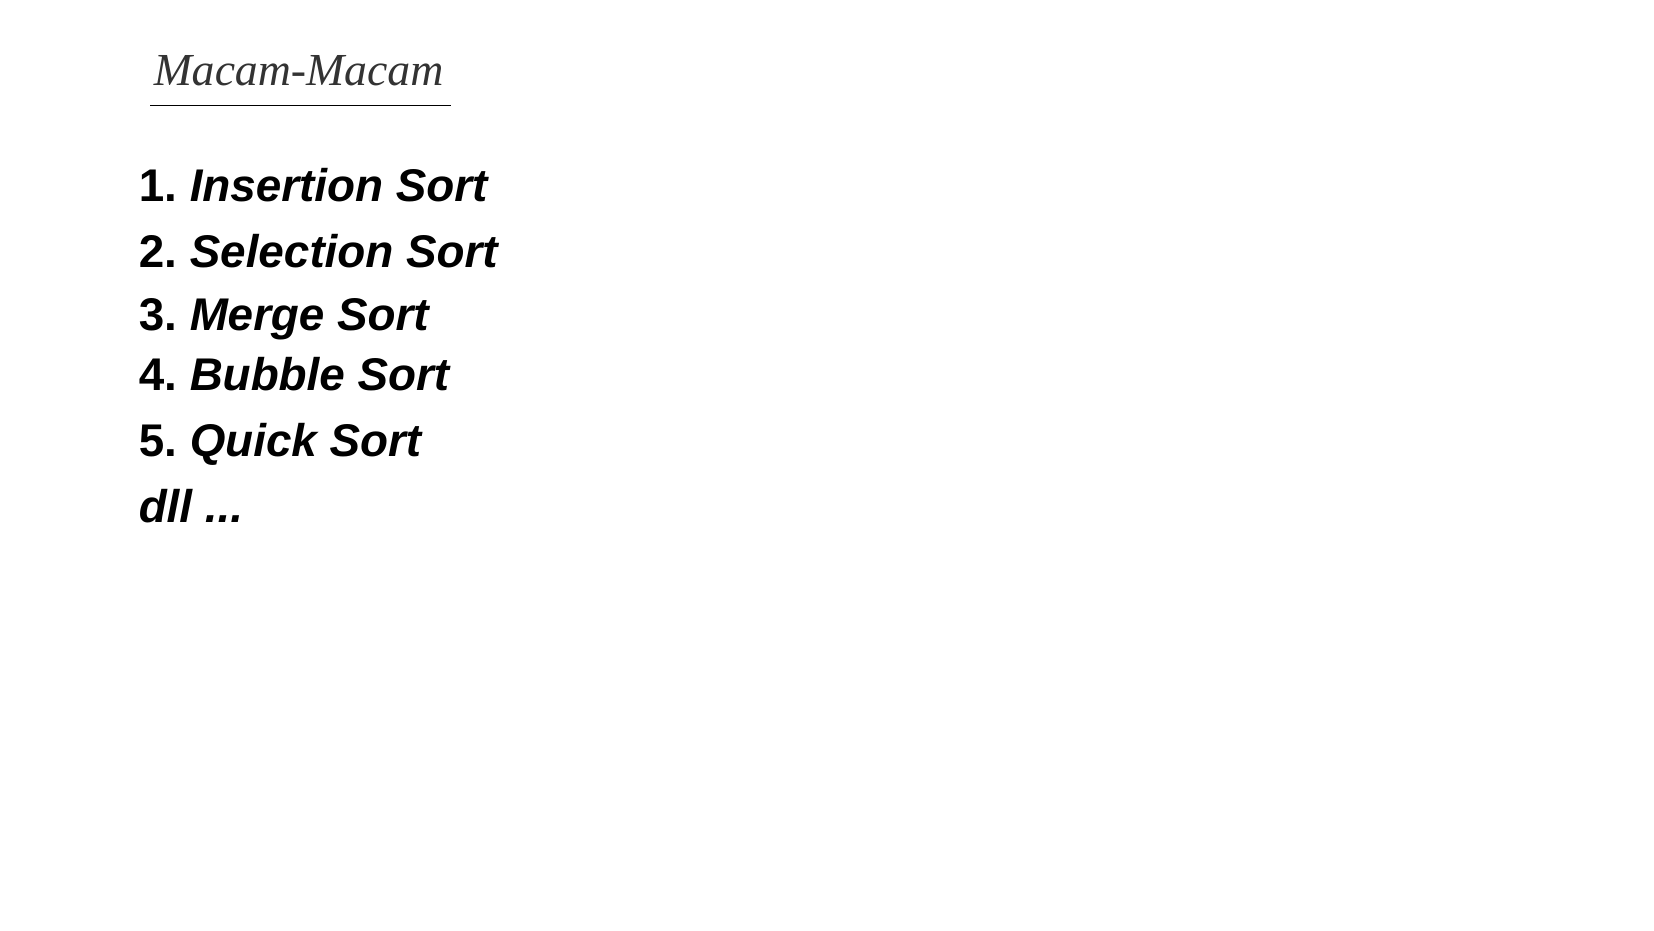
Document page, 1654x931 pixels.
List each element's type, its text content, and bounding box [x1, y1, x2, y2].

text_box 3. Merge Sort [124, 281, 650, 341]
text_box 4. Bubble Sort [124, 341, 650, 407]
text_box 1. Insertion Sort [124, 152, 650, 218]
list Macam-Macam [82, 45, 1571, 121]
text_box 5. Quick Sort [124, 407, 650, 473]
text_box dll ... [124, 473, 650, 540]
text_box 2. Selection Sort [124, 218, 650, 281]
